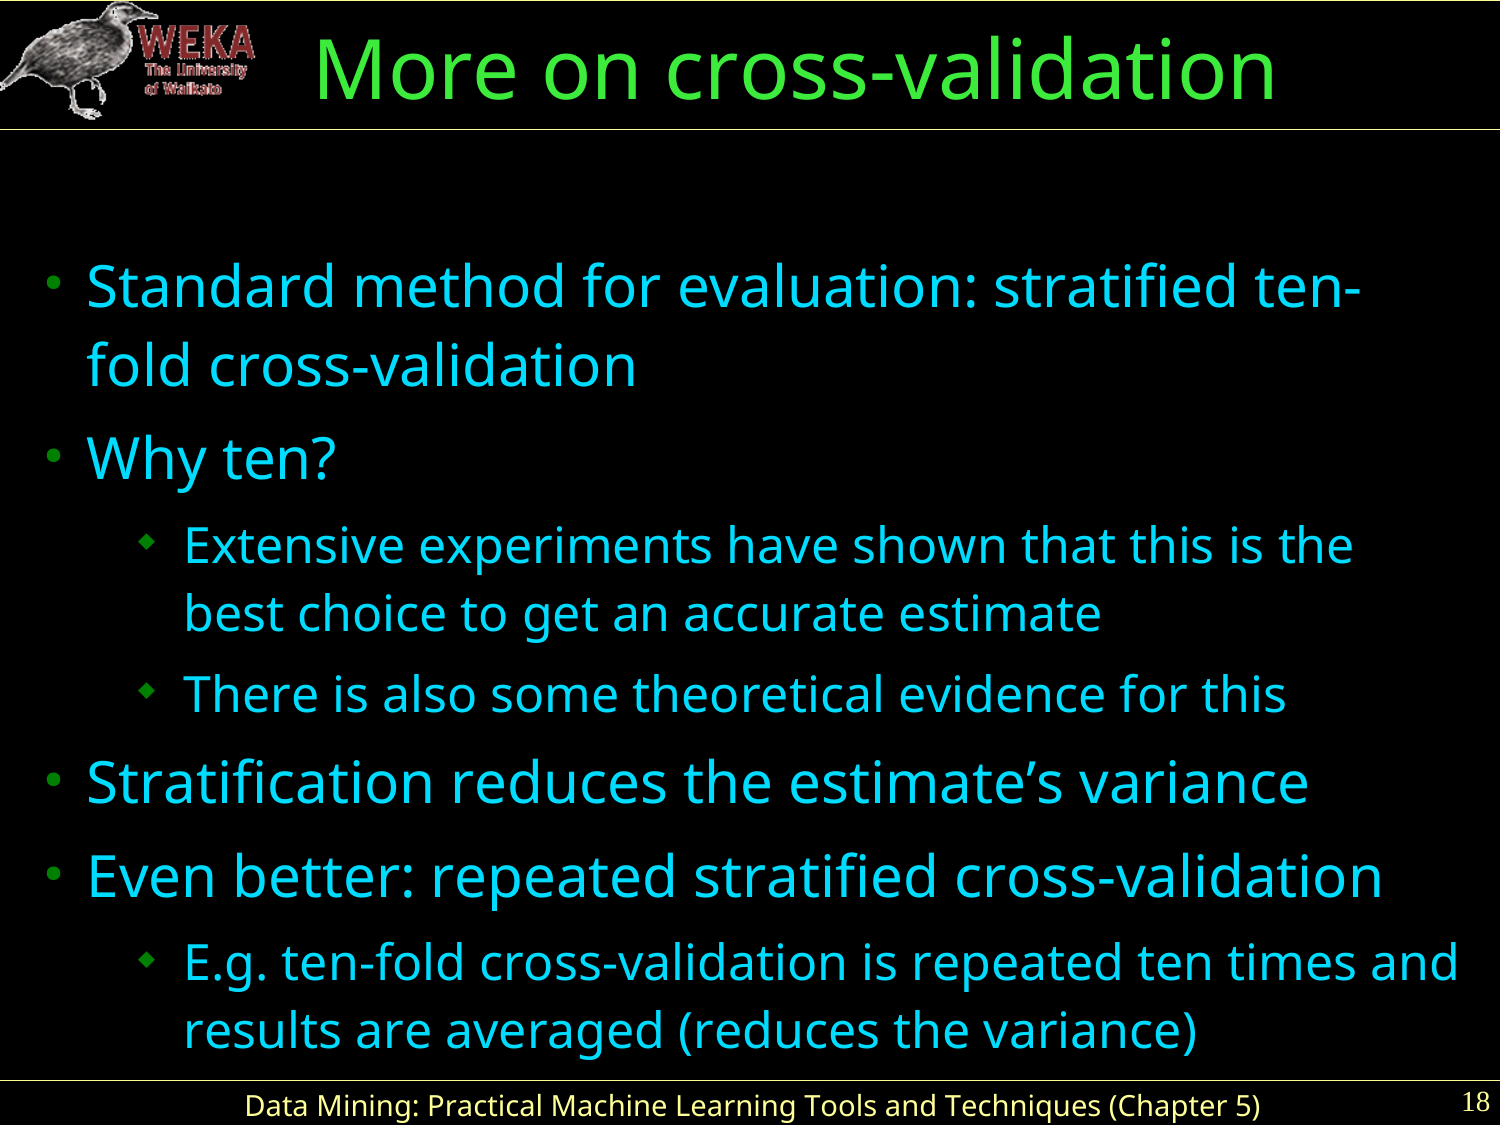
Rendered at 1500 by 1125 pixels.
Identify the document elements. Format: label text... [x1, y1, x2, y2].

text_box Standard method for evaluation: stratified ten-fold cross-validation Why ten? Extensive experiments have shown that this is the best choice to get an accurate estimate There is also some theoretical evidence for this Stratification reduces the estimate’s variance Even better: repeated stratified cross-validation E.g. ten-fold cross-validation is repeated ten times and results are averaged (reduces the variance) [29, 237, 1477, 982]
title More on cross-validation [297, 0, 1500, 148]
picture [0, 1, 266, 129]
